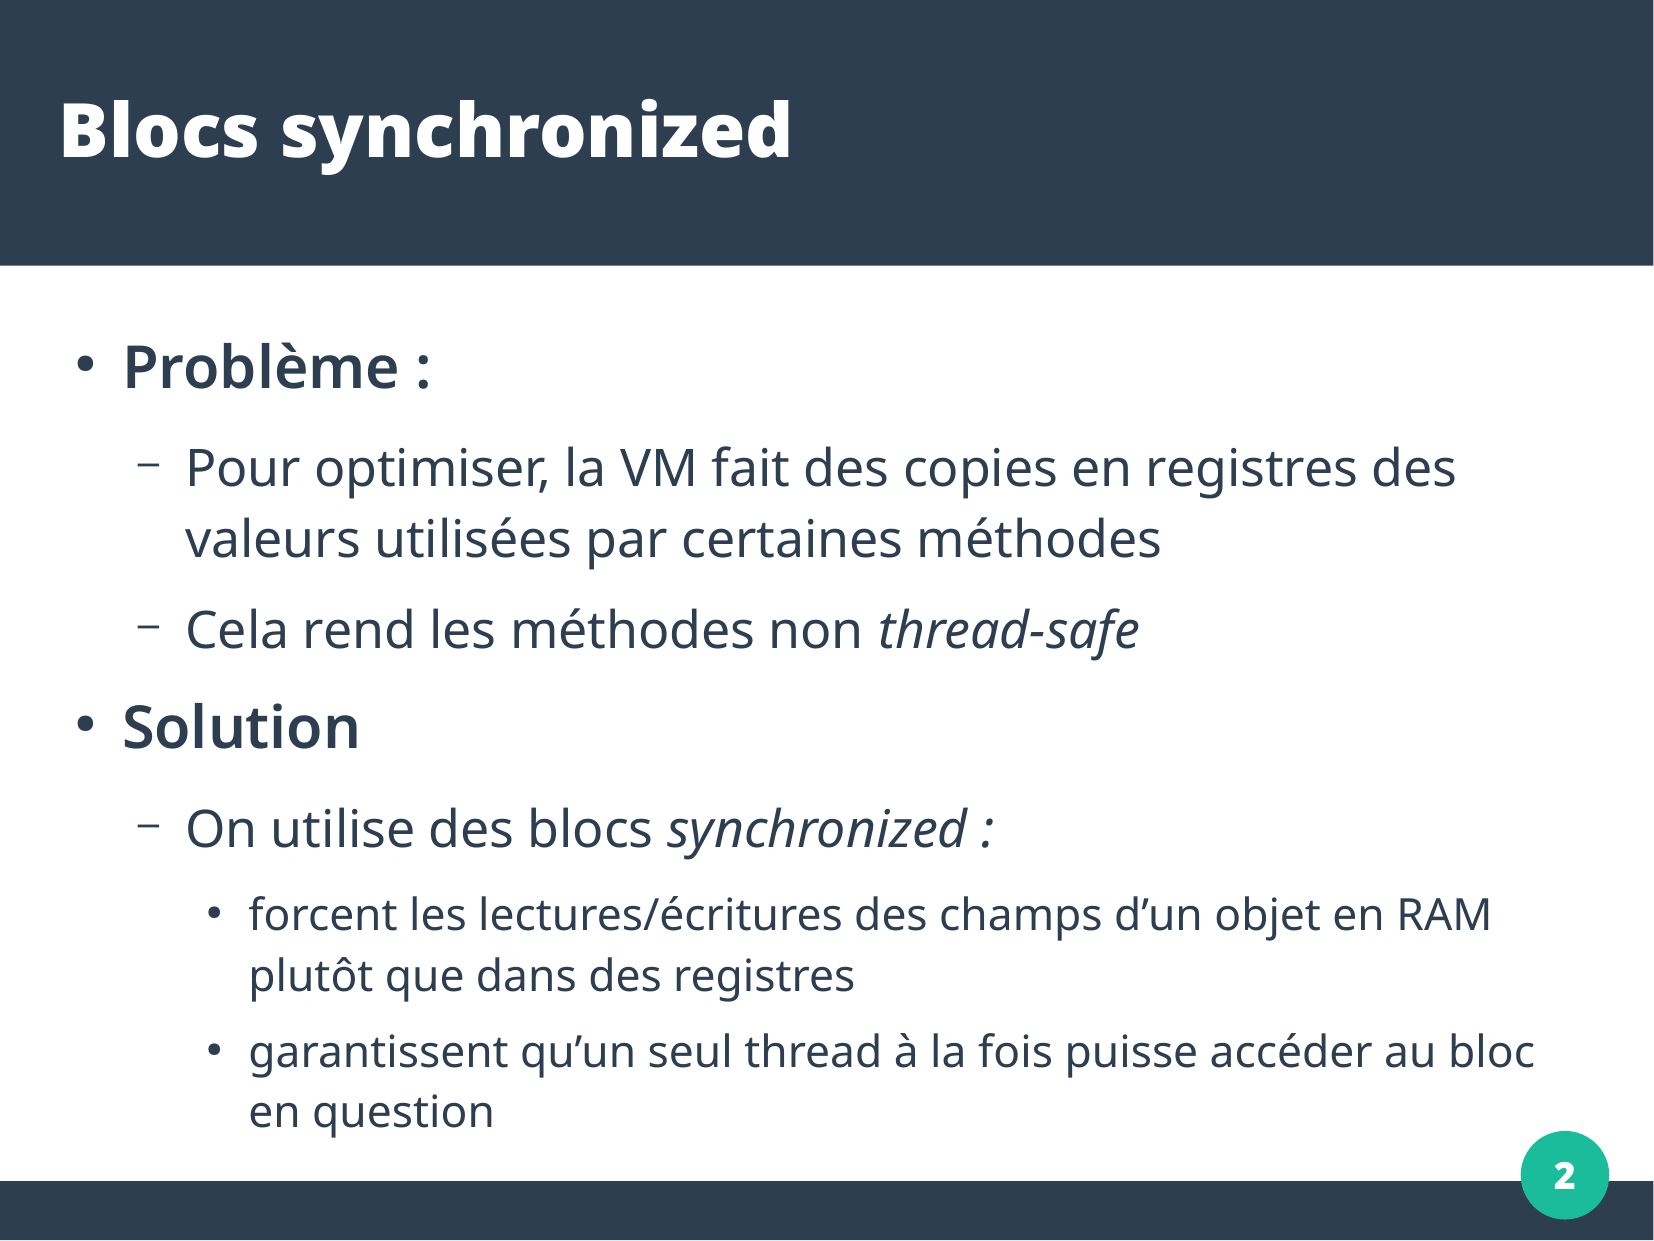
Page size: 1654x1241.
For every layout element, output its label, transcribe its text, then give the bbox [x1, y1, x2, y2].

list Problème : Pour optimiser, la VM fait des copies en registres des valeurs utilisées par certaines méthodes Cela rend les méthodes non thread-safe Solution On utilise des blocs synchronized : forcent les lectures/écritures des champs d’un objet en RAM plutôt que dans des registres garantissent qu’un seul thread à la fois puisse accéder au bloc en question [59, 324, 1595, 1152]
title Blocs synchronized [59, 49, 1595, 207]
